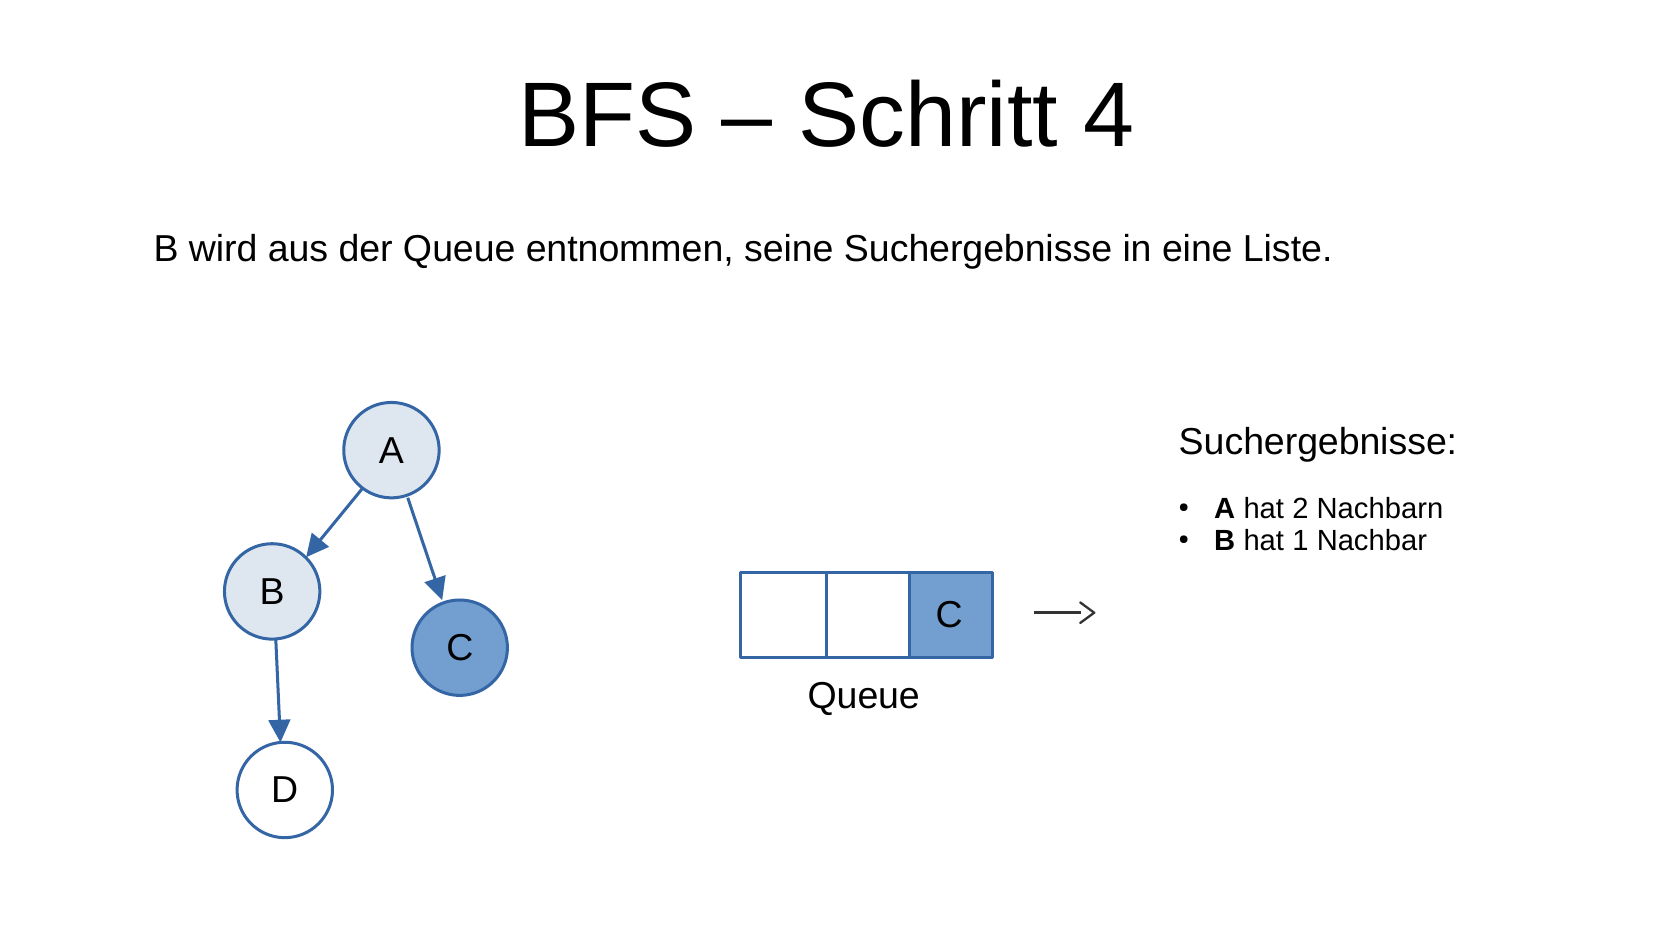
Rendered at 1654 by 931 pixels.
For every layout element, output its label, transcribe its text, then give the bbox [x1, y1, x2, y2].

text_box A [343, 402, 440, 498]
text_box C [910, 572, 993, 658]
text_box Suchergebnisse: [1164, 413, 1536, 476]
list B wird aus der Queue entnommen, seine Suchergebnisse in eine Liste. [82, 227, 1571, 365]
text_box B [224, 543, 320, 640]
text_box C [412, 600, 508, 696]
text_box [740, 572, 910, 658]
title BFS – Schritt 4 [82, 37, 1571, 193]
text_box D [237, 742, 333, 838]
text_box Queue [792, 667, 938, 730]
text_box A hat 2 Nachbarn B hat 1 Nachbar [1164, 484, 1497, 747]
